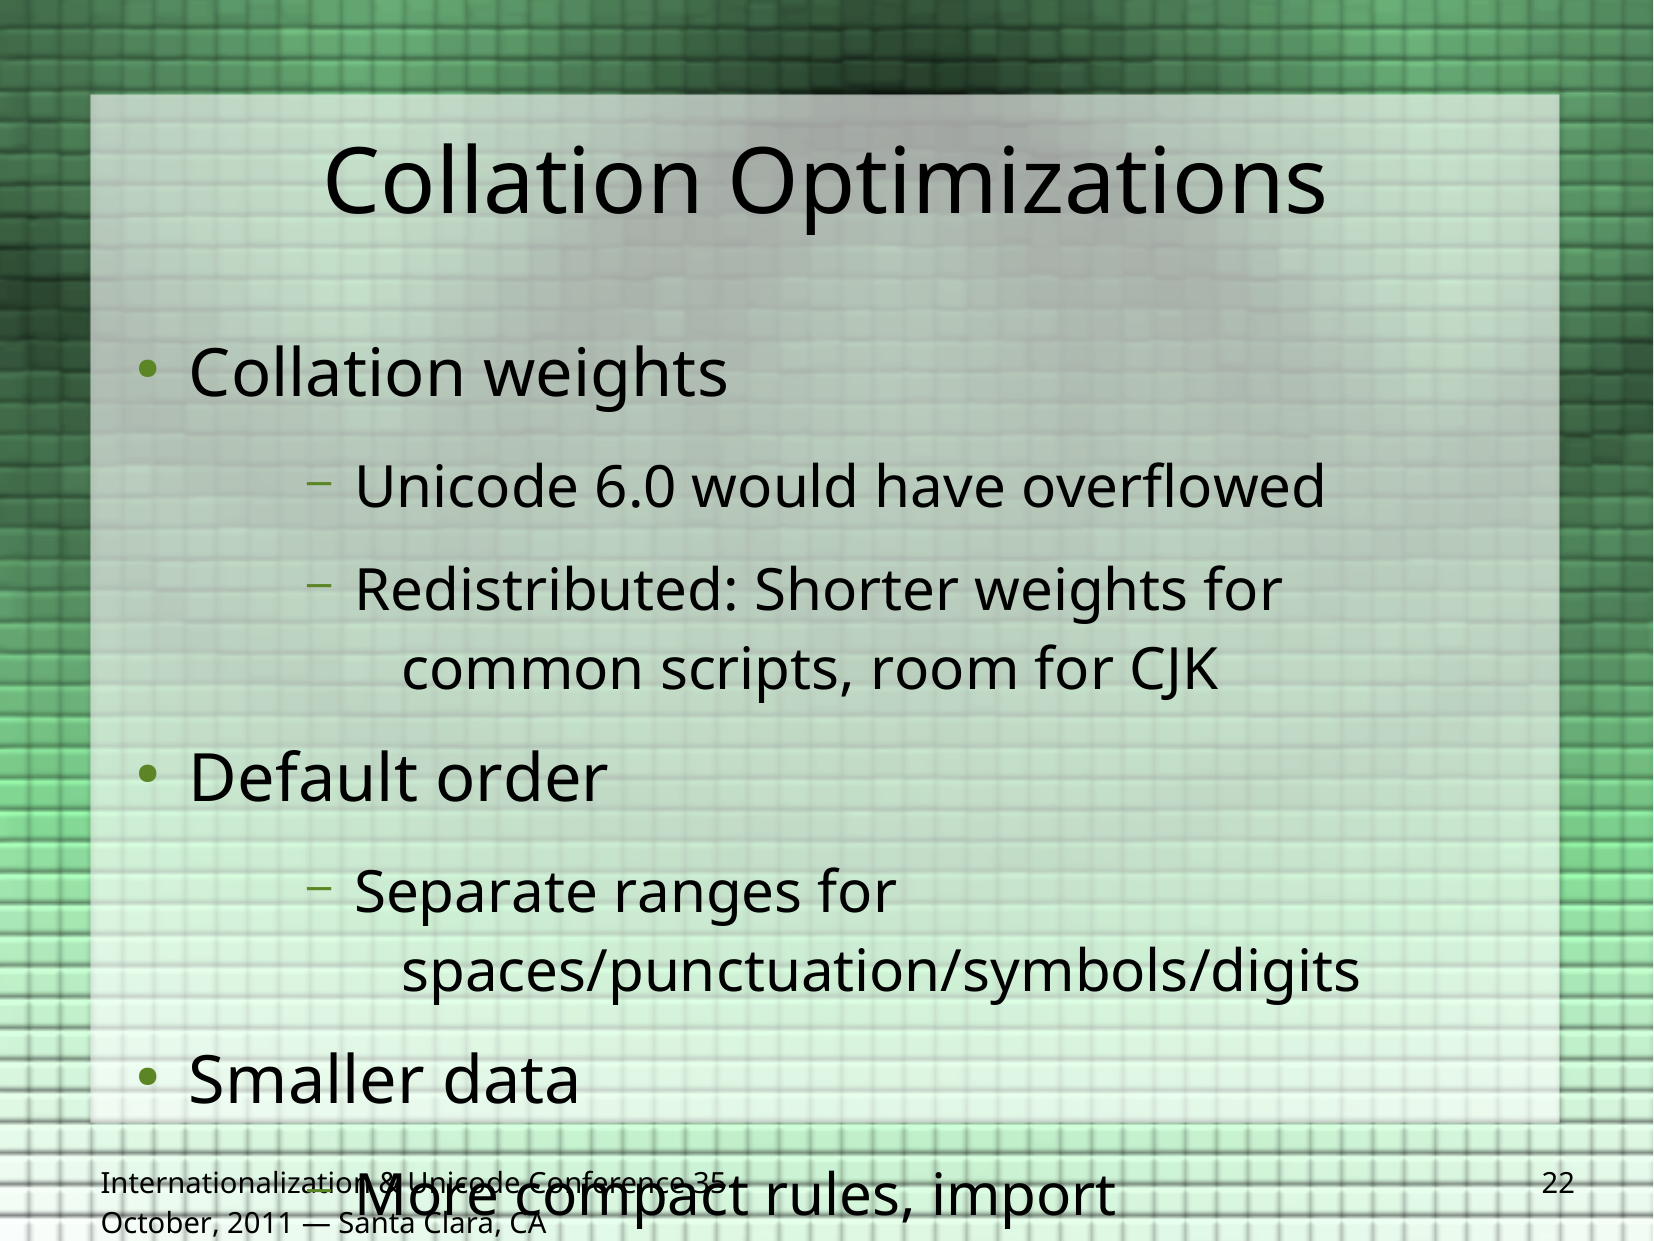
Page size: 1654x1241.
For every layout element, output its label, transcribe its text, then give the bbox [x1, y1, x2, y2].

list Collation weights Unicode 6.0 would have overflowed Redistributed: Shorter weights for common scripts, room for CJK Default order Separate ranges for spaces/punctuation/symbols/digits Smaller data More compact rules, import [118, 324, 1535, 1124]
title Collation Optimizations [88, 90, 1565, 266]
picture [0, 0, 1654, 1241]
